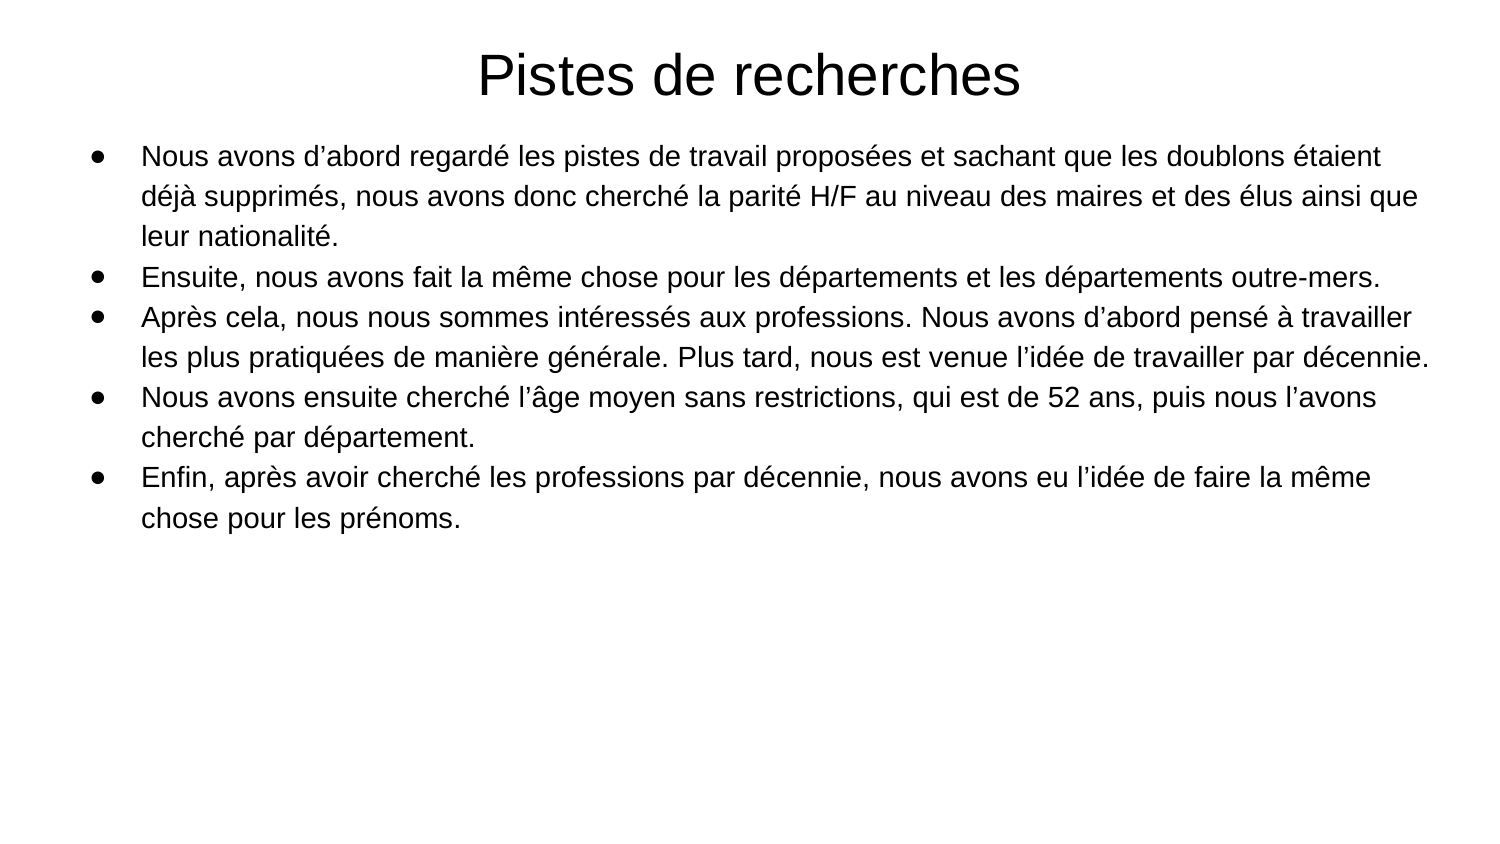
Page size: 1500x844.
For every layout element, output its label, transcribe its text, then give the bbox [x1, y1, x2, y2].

list Pistes de recherches Nous avons d’abord regardé les pistes de travail proposées et sachant que les doublons étaient déjà supprimés, nous avons donc cherché la parité H/F au niveau des maires et des élus ainsi que leur nationalité. Ensuite, nous avons fait la même chose pour les départements et les départements outre-mers. Après cela, nous nous sommes intéressés aux professions. Nous avons d’abord pensé à travailler les plus pratiquées de manière générale. Plus tard, nous est venue l’idée de travailler par décennie. Nous avons ensuite cherché l’âge moyen sans restrictions, qui est de 52 ans, puis nous l’avons cherché par département. Enfin, après avoir cherché les professions par décennie, nous avons eu l’idée de faire la même chose pour les prénoms. [51, 22, 1449, 750]
